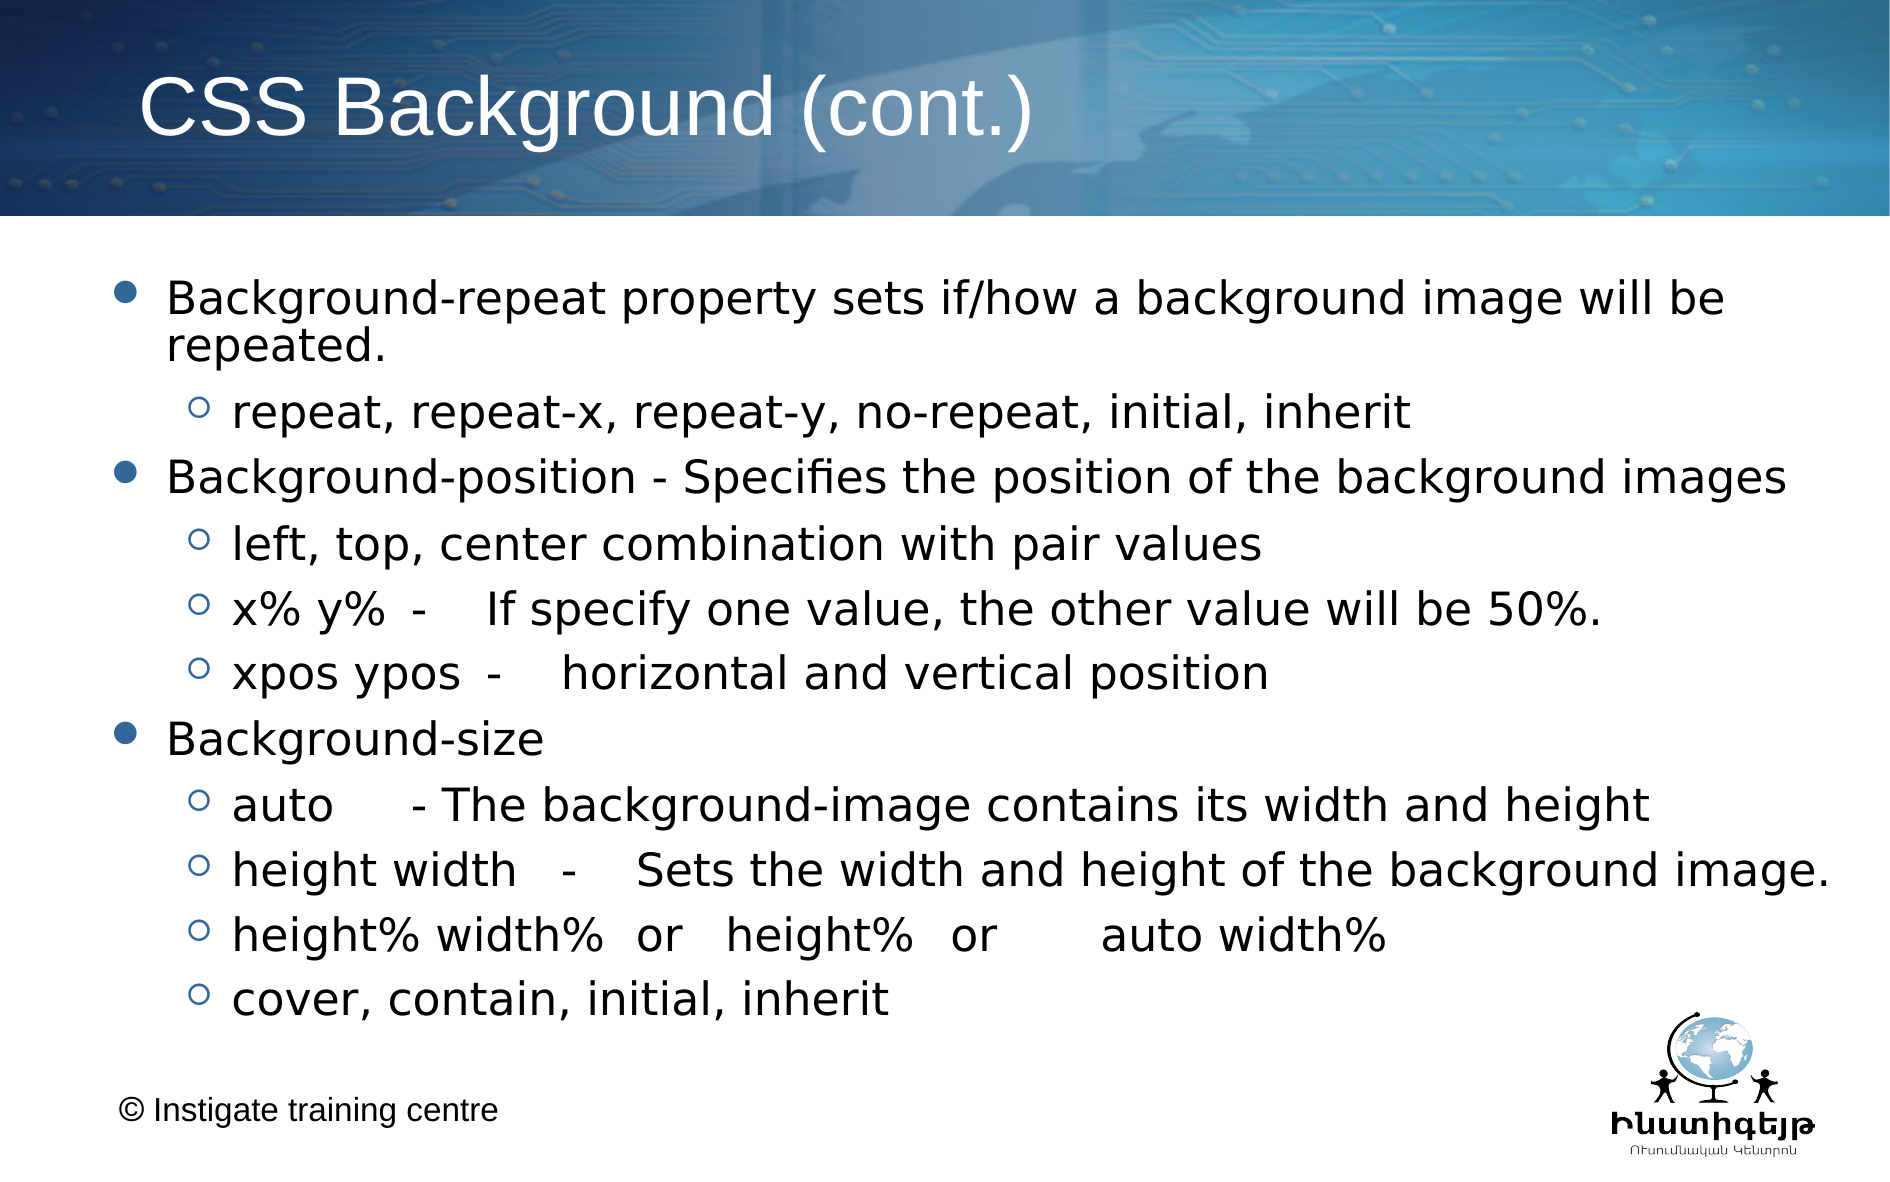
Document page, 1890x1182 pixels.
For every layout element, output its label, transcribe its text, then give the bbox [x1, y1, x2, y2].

picture [1612, 1012, 1815, 1157]
picture [0, 0, 1890, 216]
list Background-repeat property sets if/how a background image will be repeated. repeat, repeat-x, repeat-y, no-repeat, initial, inherit Background-position - Specifies the position of the background images left, top, center combination with pair values x% y% - If specify one value, the other value will be 50%. xpos ypos - horizontal and vertical position Background-size auto - The background-image contains its width and height height width - Sets the width and height of the background image. height% width% or height% or auto width% cover, contain, initial, inherit [110, 276, 1838, 303]
